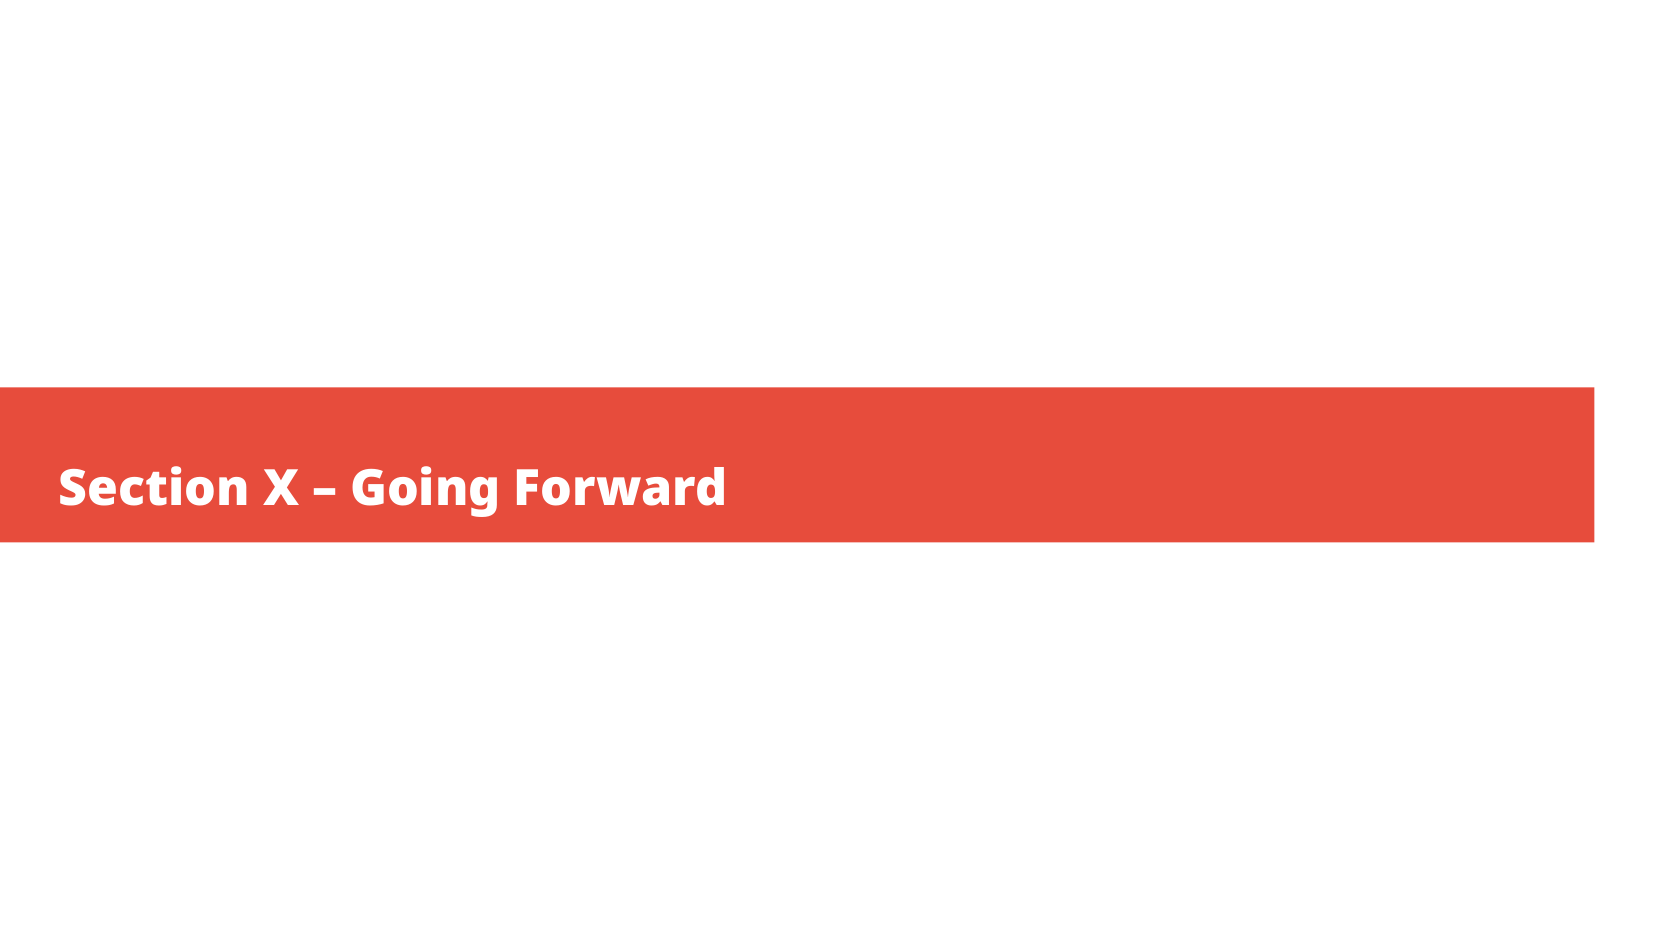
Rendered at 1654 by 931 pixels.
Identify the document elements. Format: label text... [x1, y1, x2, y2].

title Section X – Going Forward [58, 409, 1595, 521]
